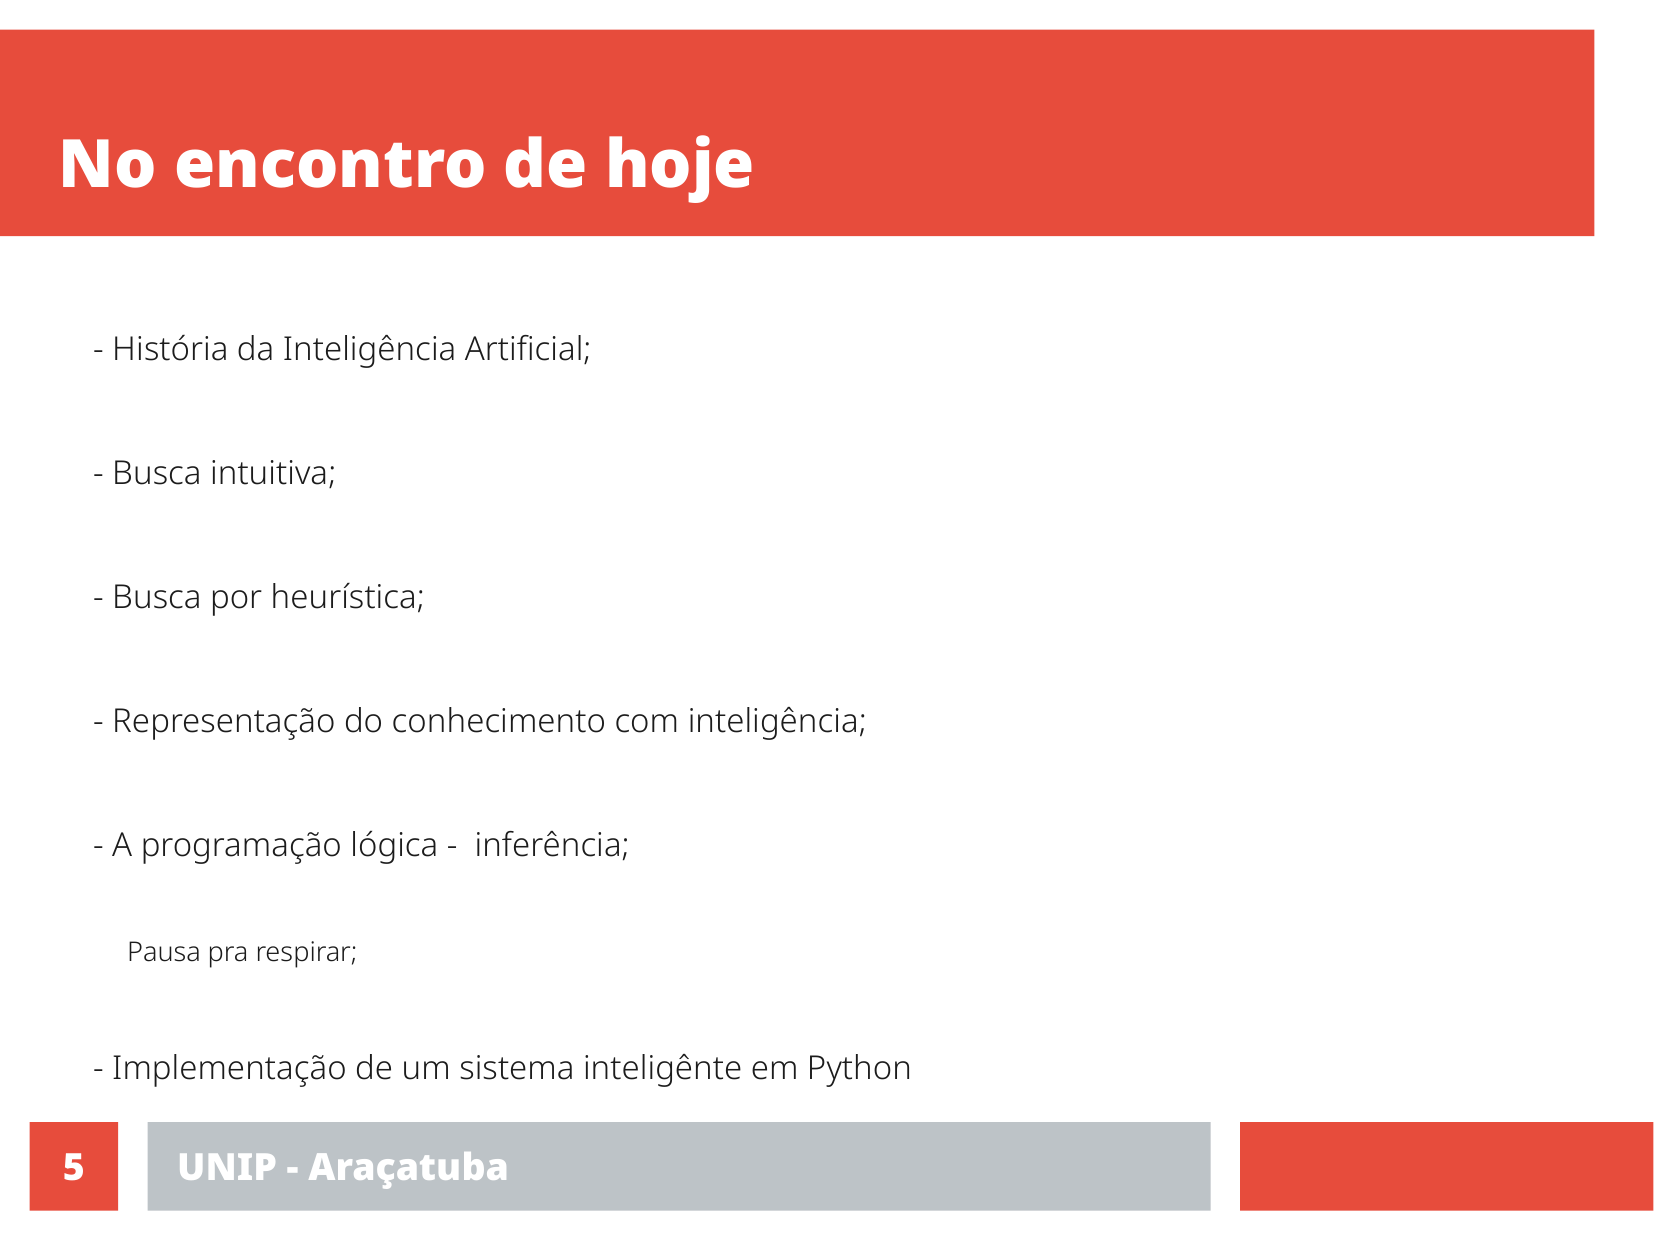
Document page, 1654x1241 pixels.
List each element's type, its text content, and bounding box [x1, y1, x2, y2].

list - História da Inteligência Artificial; - Busca intuitiva; - Busca por heurística; - Representação do conhecimento com inteligência; - A programação lógica - inferência; Pausa pra respirar; - Implementação de um sistema inteligênte em Python [59, 324, 1565, 1093]
title No encontro de hoje [59, 59, 1595, 207]
